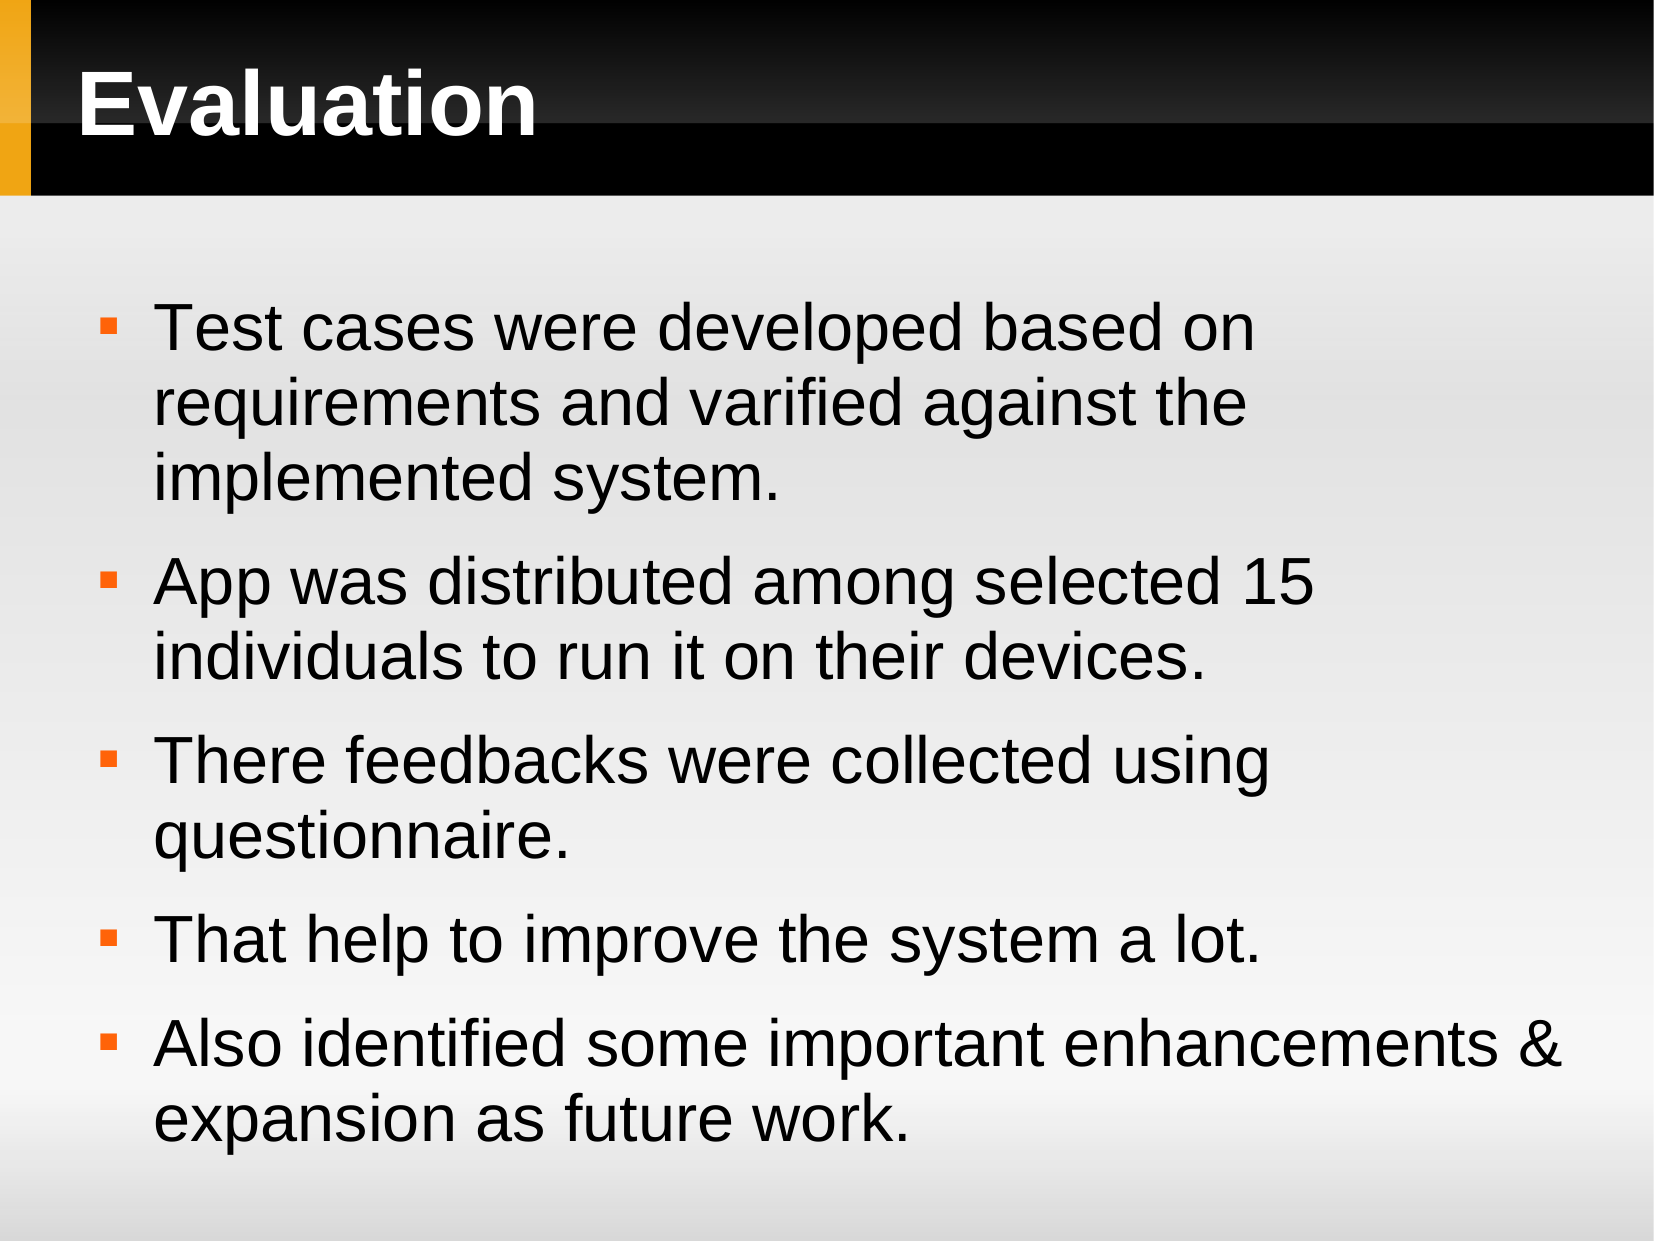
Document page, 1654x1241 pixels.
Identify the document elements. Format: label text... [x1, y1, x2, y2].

title Evaluation [76, 7, 1565, 200]
list Test cases were developed based on requirements and varified against the implemented system. App was distributed among selected 15 individuals to run it on their devices. There feedbacks were collected using questionnaire. That help to improve the system a lot. Also identified some important enhancements & expansion as future work. [82, 290, 1571, 1163]
picture [0, 0, 1654, 1241]
